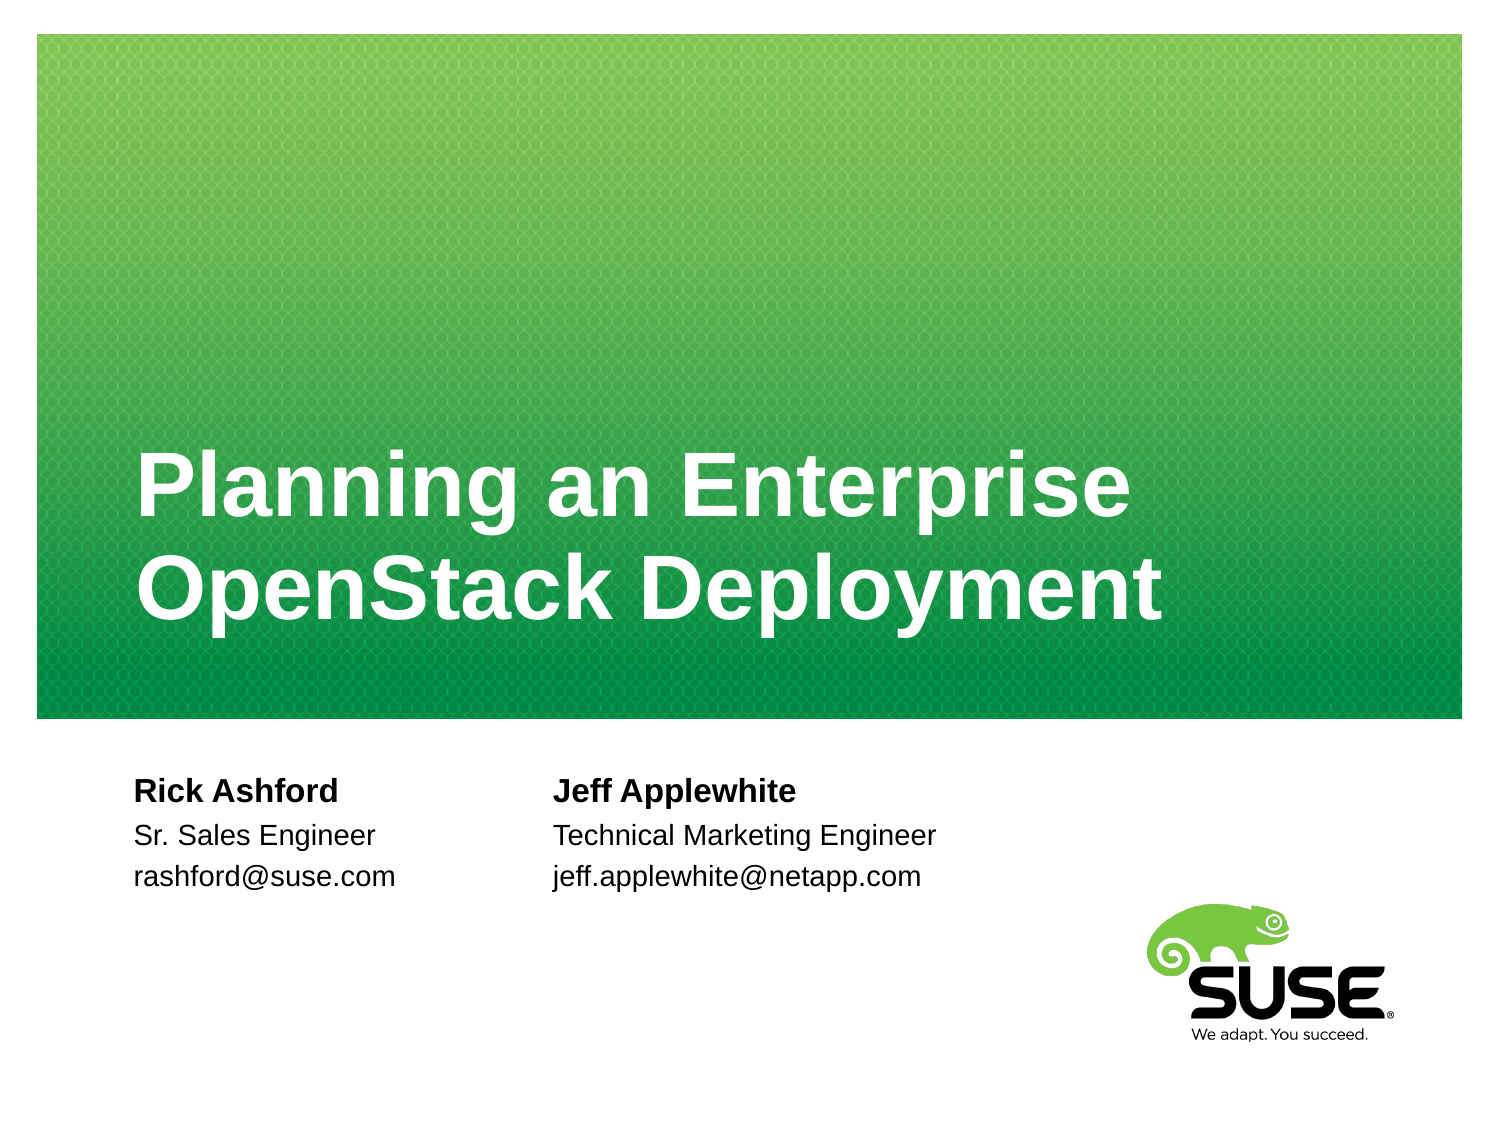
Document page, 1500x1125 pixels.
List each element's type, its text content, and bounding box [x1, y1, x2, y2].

picture [1147, 904, 1394, 1042]
text_box Jeff Applewhite Technical Marketing Engineer jeff.applewhite@netapp.com [552, 772, 1177, 969]
subtitle Rick Ashford Sr. Sales Engineer rashford@suse.com [133, 772, 552, 969]
picture [37, 34, 1463, 719]
title Planning an Enterprise OpenStack Deployment [135, 388, 1409, 640]
